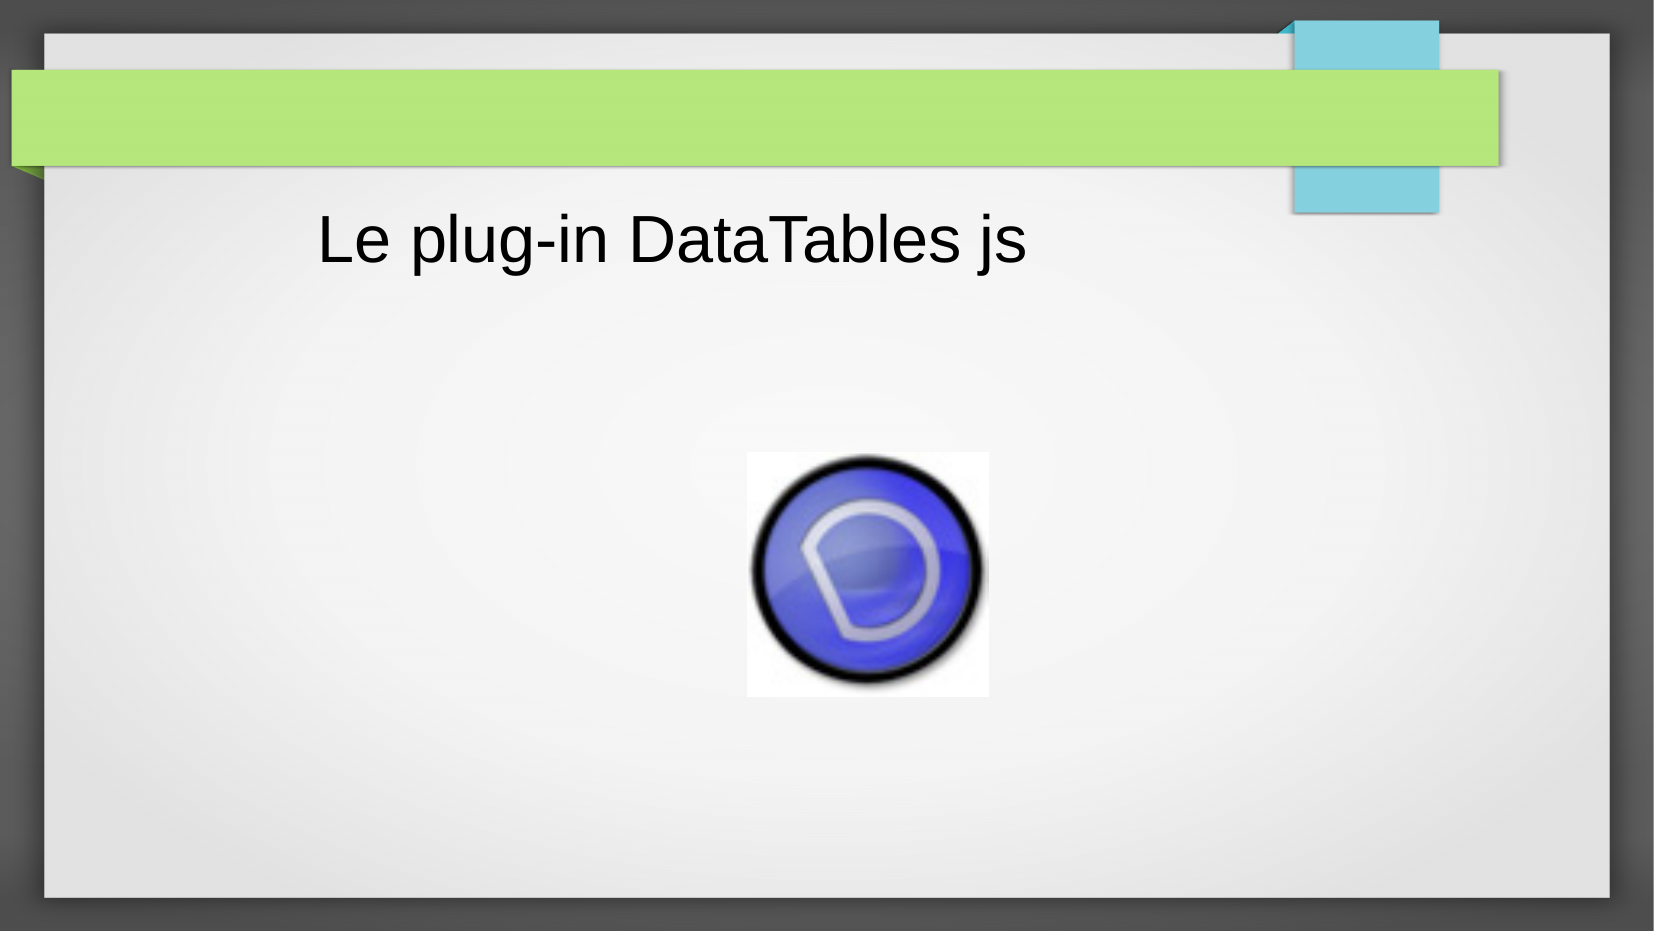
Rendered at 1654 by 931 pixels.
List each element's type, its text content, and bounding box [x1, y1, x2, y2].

subtitle Le plug-in DataTables js [82, 70, 1264, 482]
picture [0, 0, 1654, 931]
